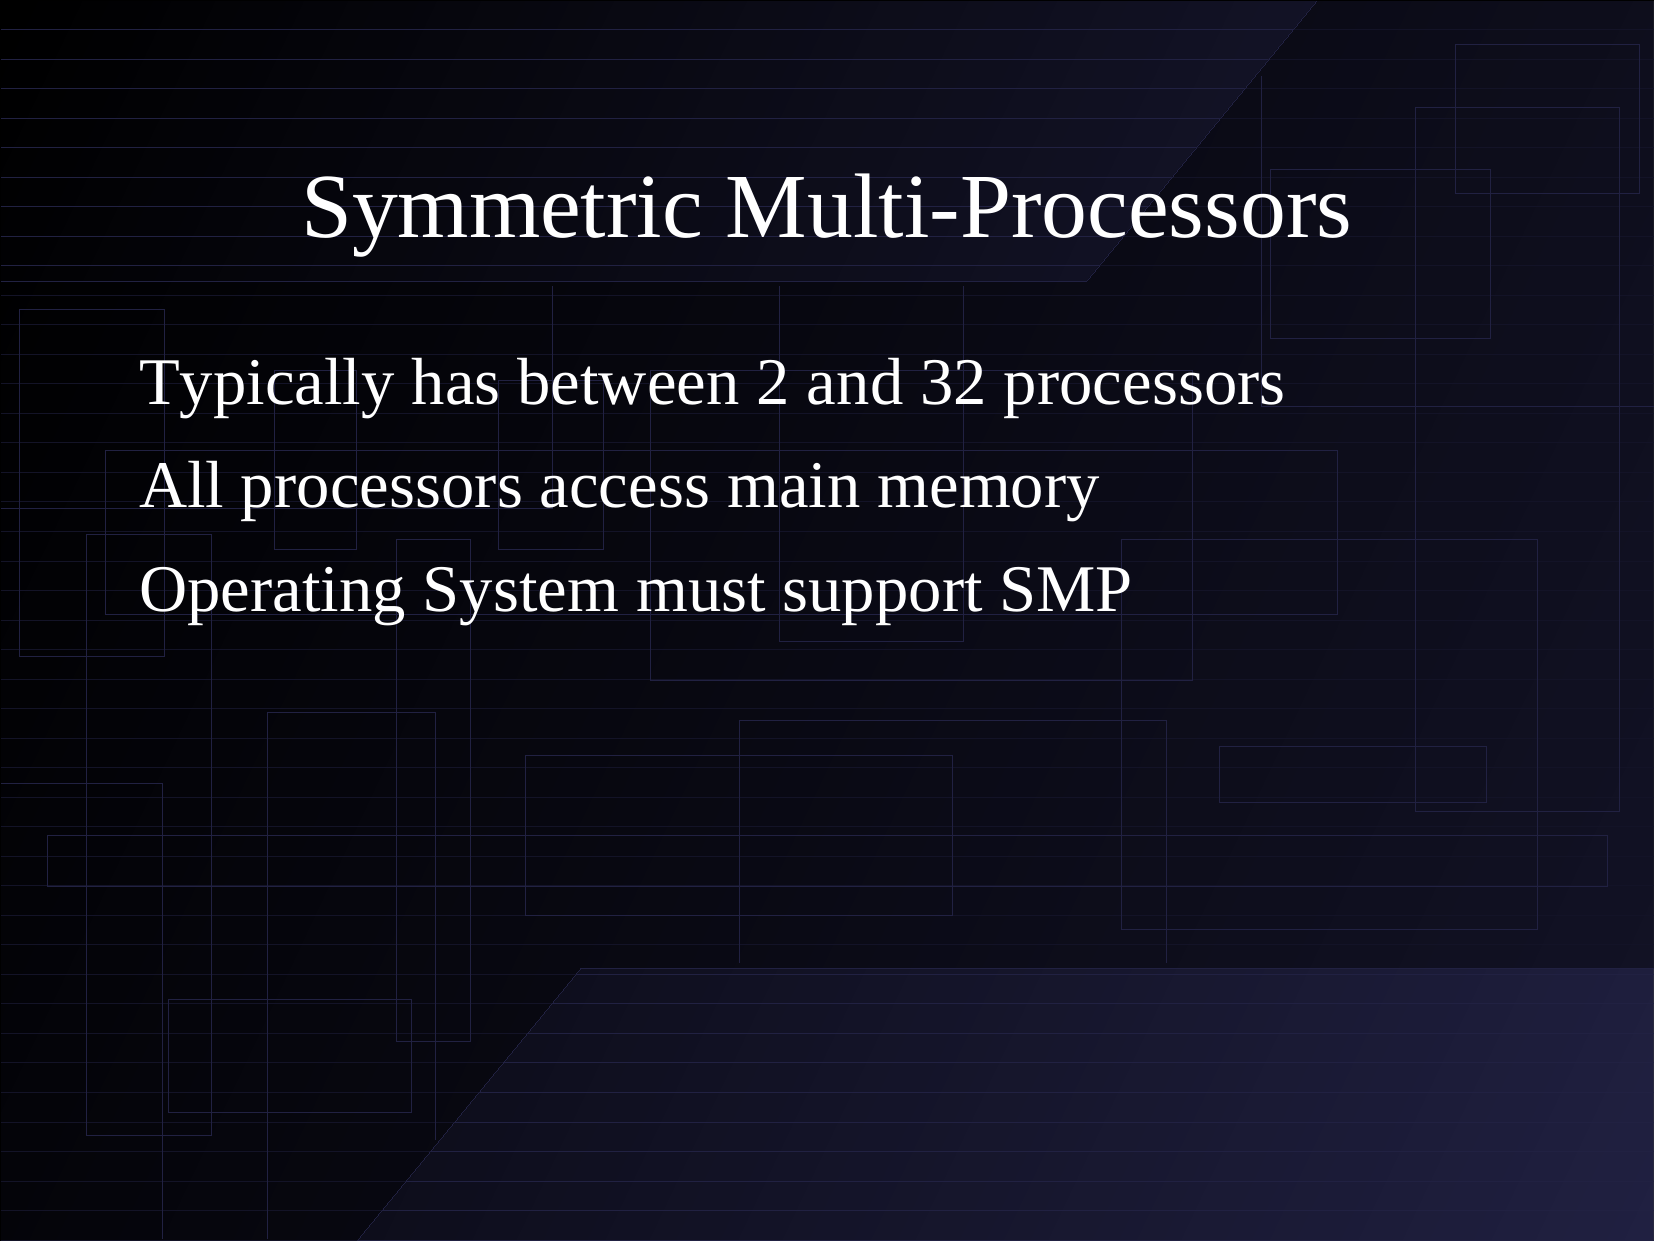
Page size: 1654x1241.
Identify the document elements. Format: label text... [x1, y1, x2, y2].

title Symmetric Multi-Processors [121, 102, 1534, 311]
list Typically has between 2 and 32 processors All processors access main memory Operating System must support SMP [121, 344, 1534, 1127]
